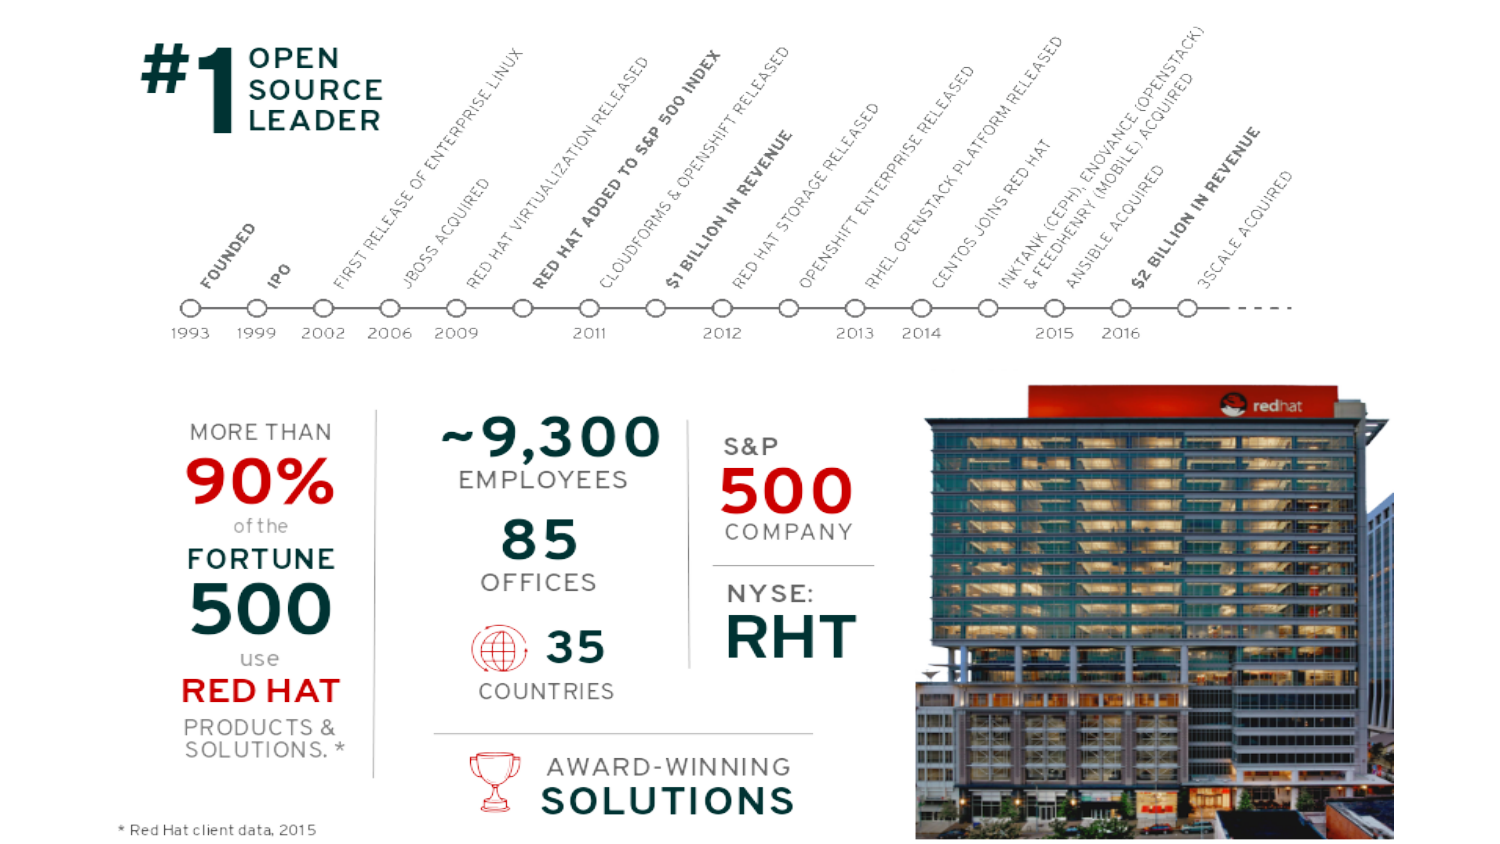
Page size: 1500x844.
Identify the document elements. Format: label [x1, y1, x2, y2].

picture [106, 0, 1394, 844]
